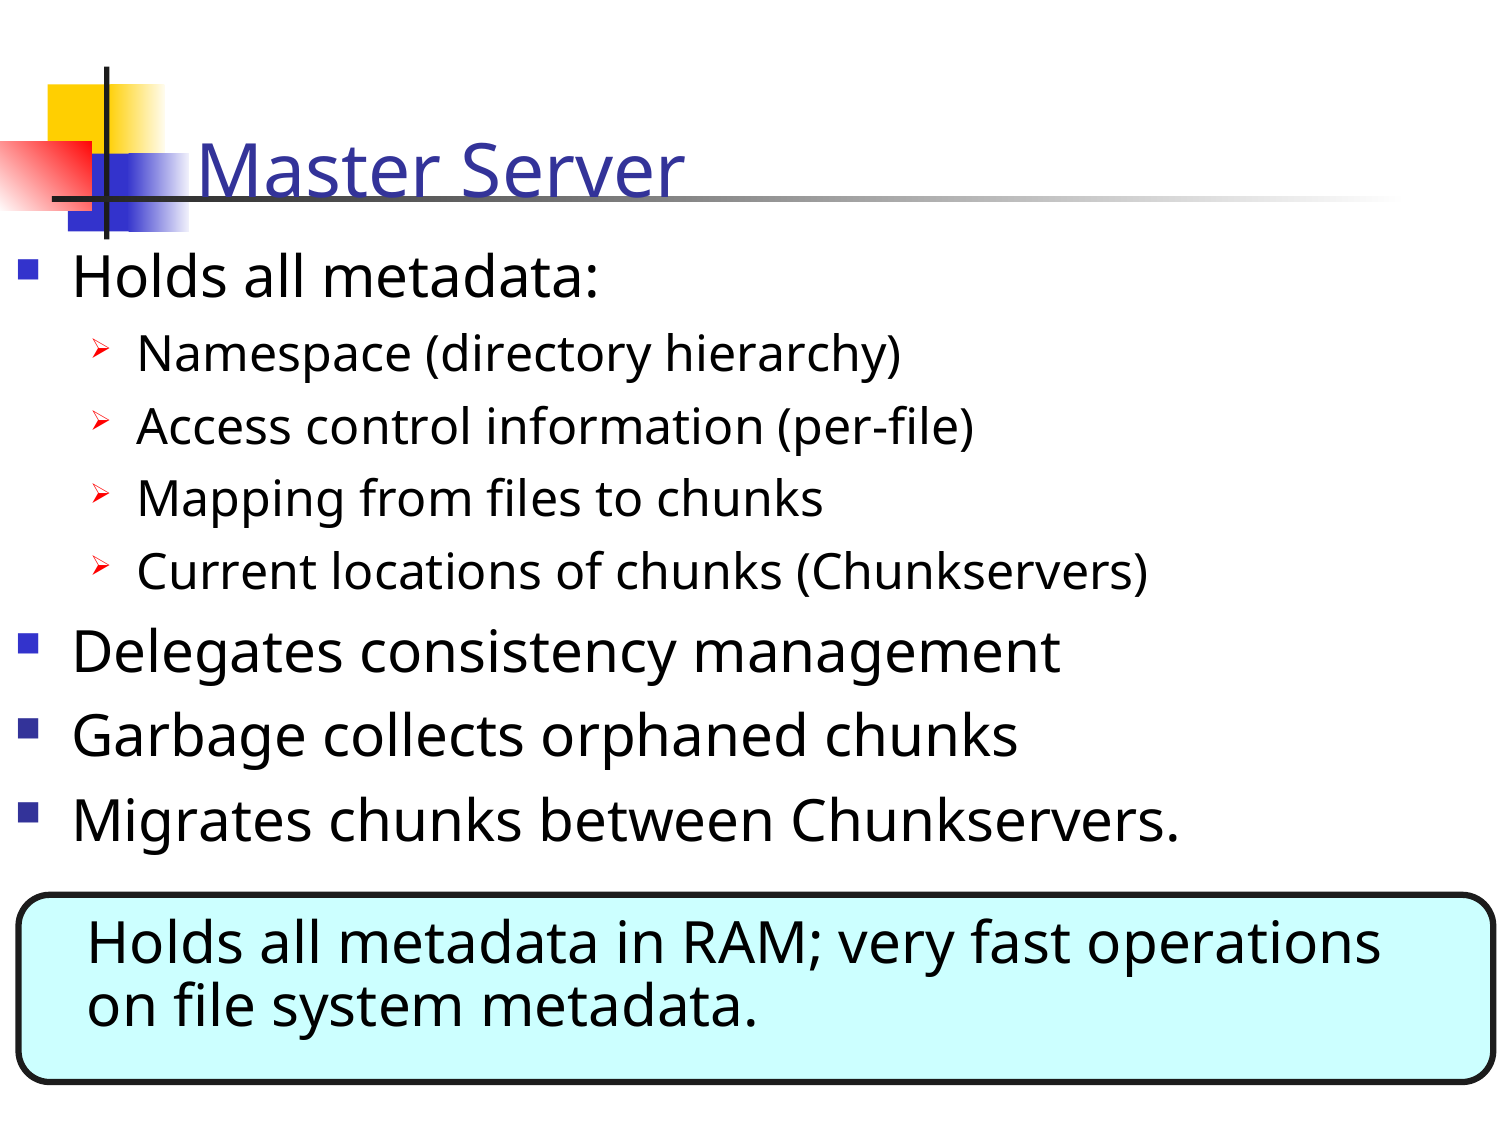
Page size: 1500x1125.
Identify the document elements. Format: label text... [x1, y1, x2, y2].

text_box Master Server [180, 82, 1459, 220]
text_box [18, 894, 1494, 1083]
text_box Holds all metadata: Namespace (directory hierarchy) Access control information (per-file) Mapping from files to chunks Current locations of chunks (Chunkservers) Delegates consistency management Garbage collects orphaned chunks Migrates chunks between Chunkservers. [0, 231, 1494, 1083]
text_box Holds all metadata in RAM; very fast operations on file system metadata. [72, 905, 1440, 1076]
